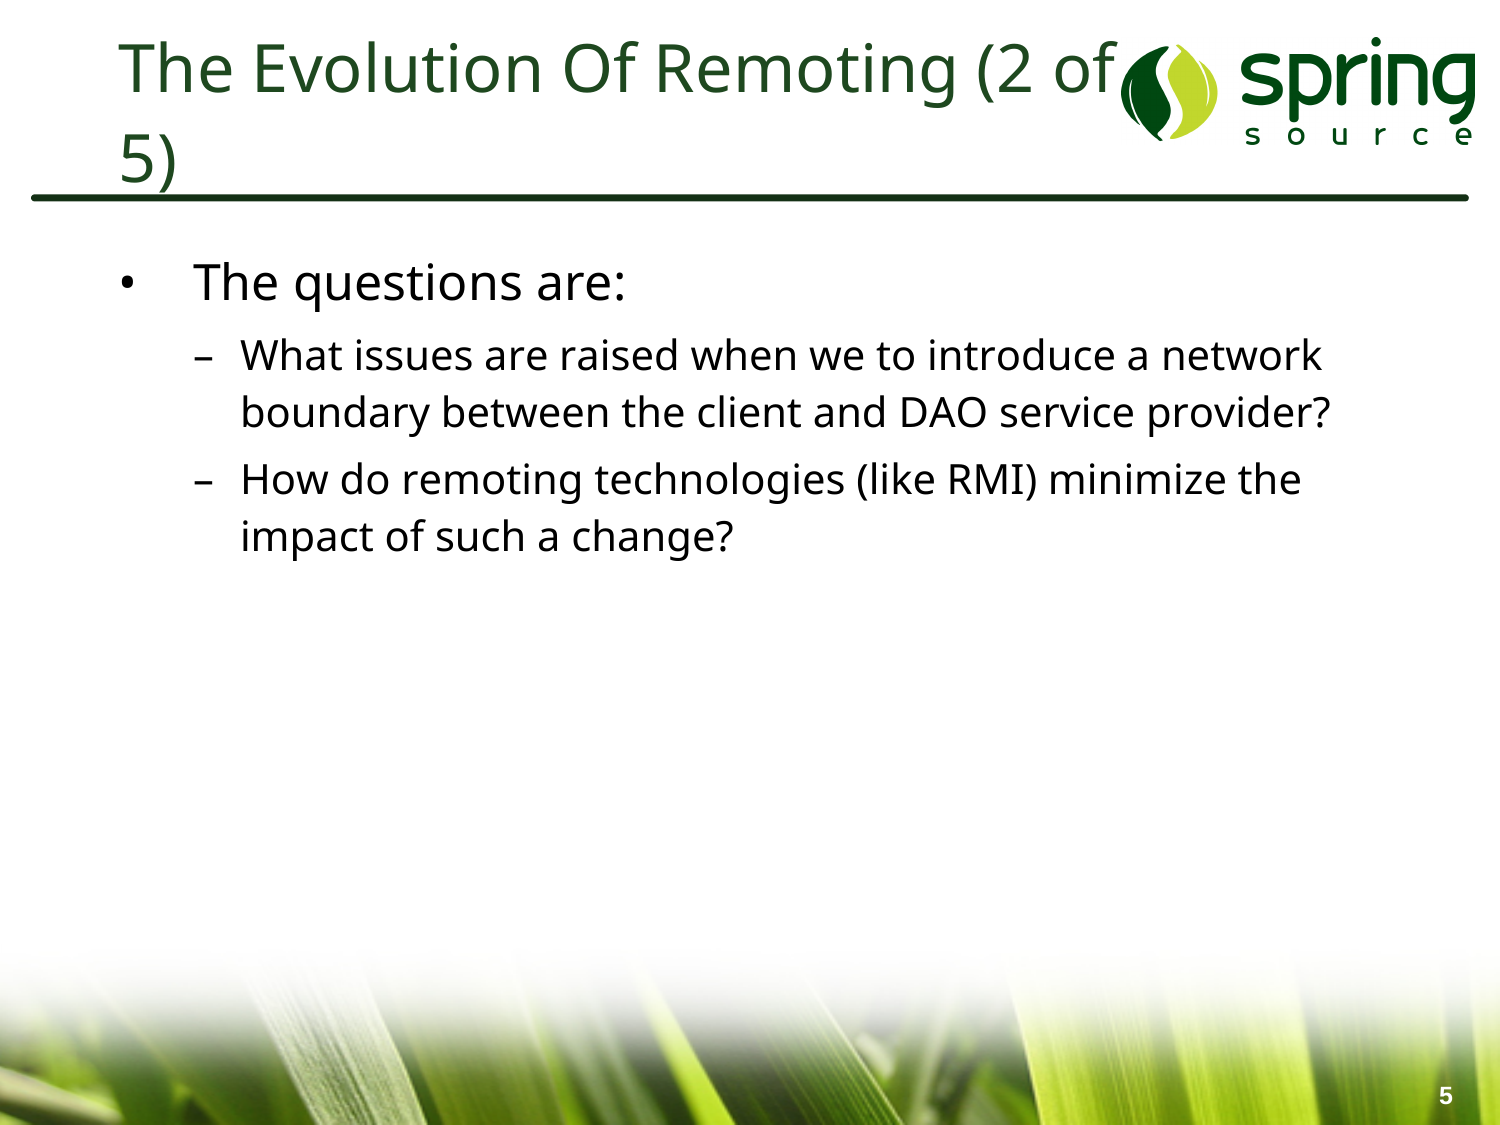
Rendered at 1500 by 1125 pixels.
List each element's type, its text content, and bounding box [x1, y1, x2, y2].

picture [0, 944, 1500, 1125]
list The questions are: What issues are raised when we to introduce a network boundary between the client and DAO service provider? How do remoting technologies (like RMI) minimize the impact of such a change? [103, 239, 1394, 903]
picture [1136, 37, 1475, 145]
title The Evolution Of Remoting (2 of 5) [103, 13, 1136, 191]
